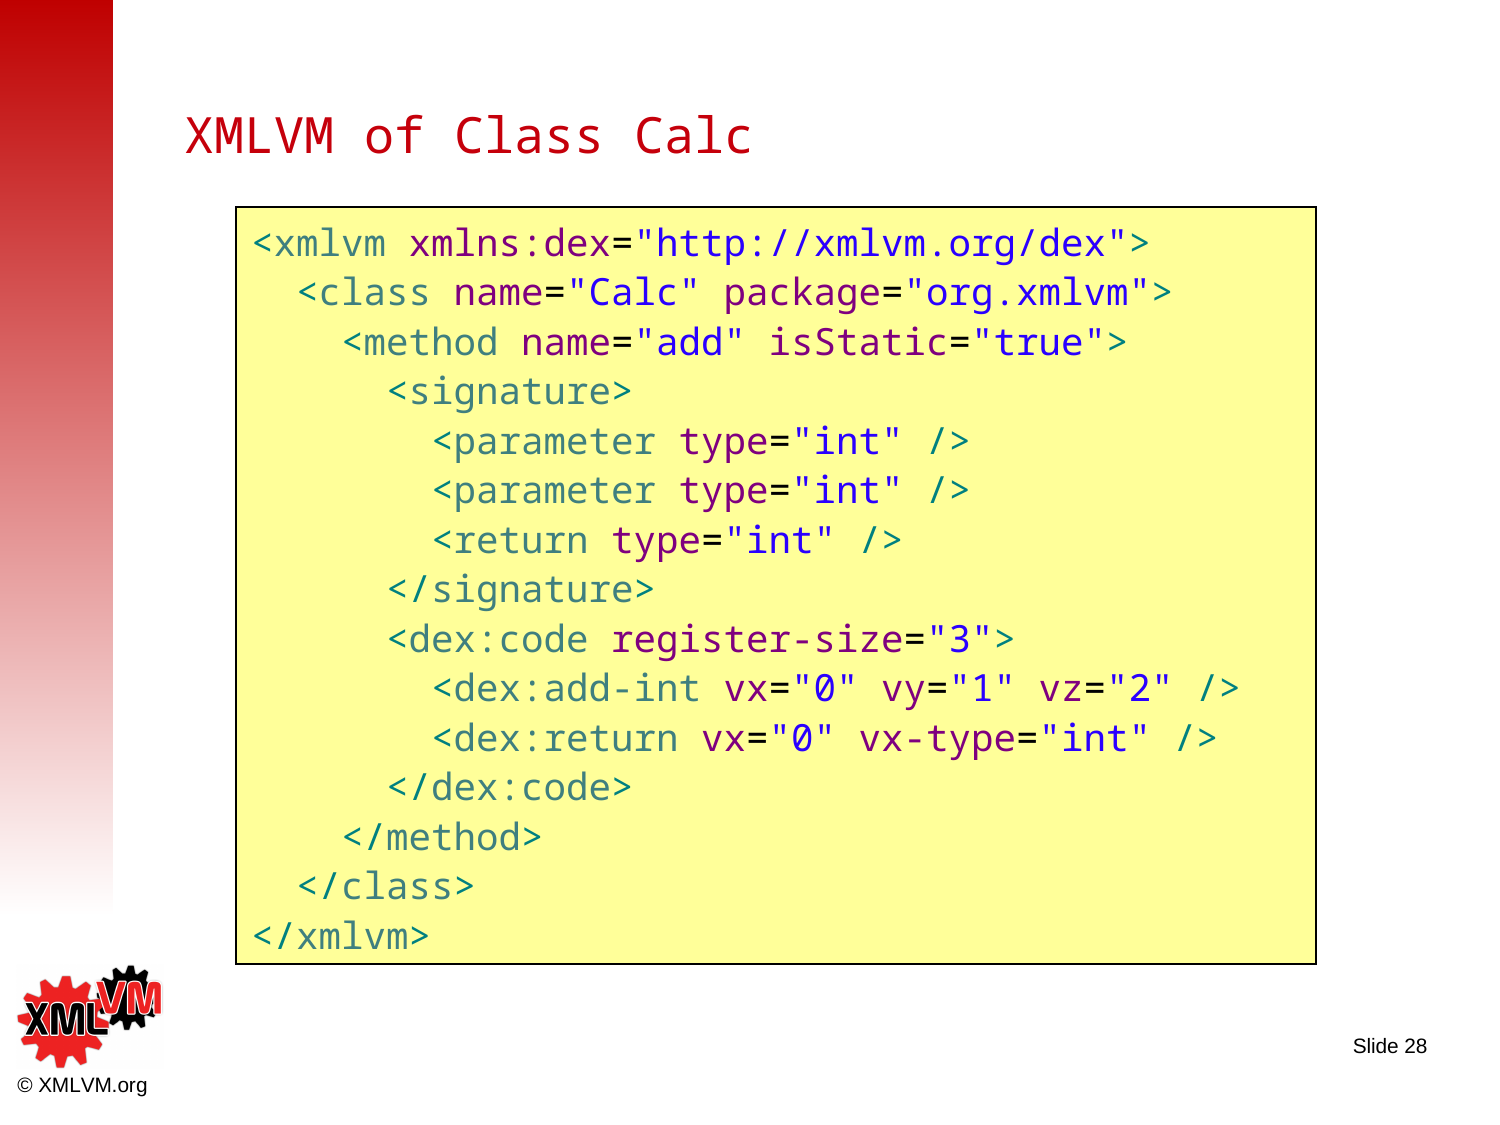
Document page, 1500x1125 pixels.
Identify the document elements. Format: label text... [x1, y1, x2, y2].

text_box <xmlvm xmlns:dex="http://xmlvm.org/dex"> <class name="Calc" package="org.xmlvm"> <method name="add" isStatic="true"> <signature> <parameter type="int" /> <parameter type="int" /> <return type="int" /> </signature> <dex:code register-size="3"> <dex:add-int vx="0" vy="1" vz="2" /> <dex:return vx="0" vx-type="int" /> </dex:code> </method> </class> </xmlvm> [236, 206, 1316, 965]
title XMLVM of Class Calc [170, 67, 1447, 207]
picture [16, 964, 164, 1069]
